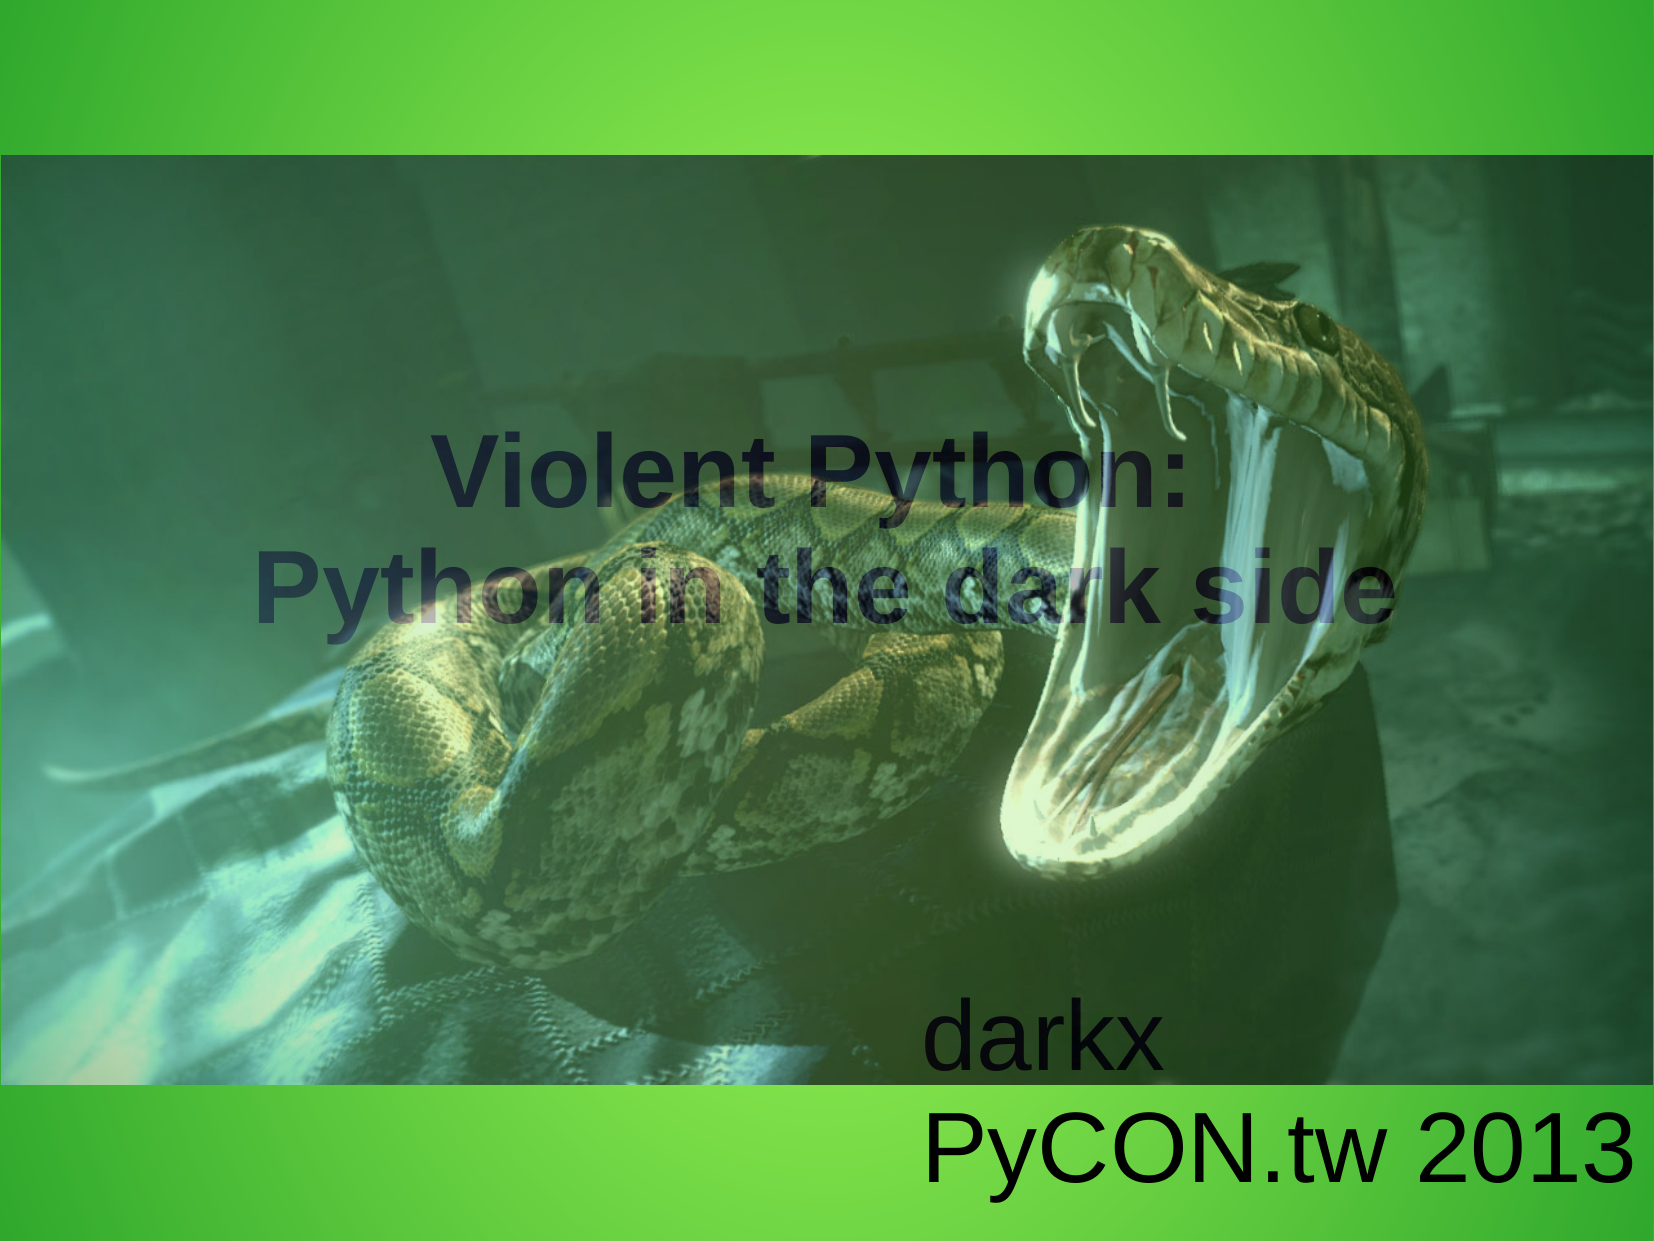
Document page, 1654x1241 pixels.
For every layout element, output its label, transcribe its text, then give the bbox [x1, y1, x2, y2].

picture [1, 155, 1653, 1085]
text_box darkx PyCON.tw 2013 [921, 980, 1654, 1204]
subtitle Violent Python: Python in the dark side [82, 49, 1571, 155]
